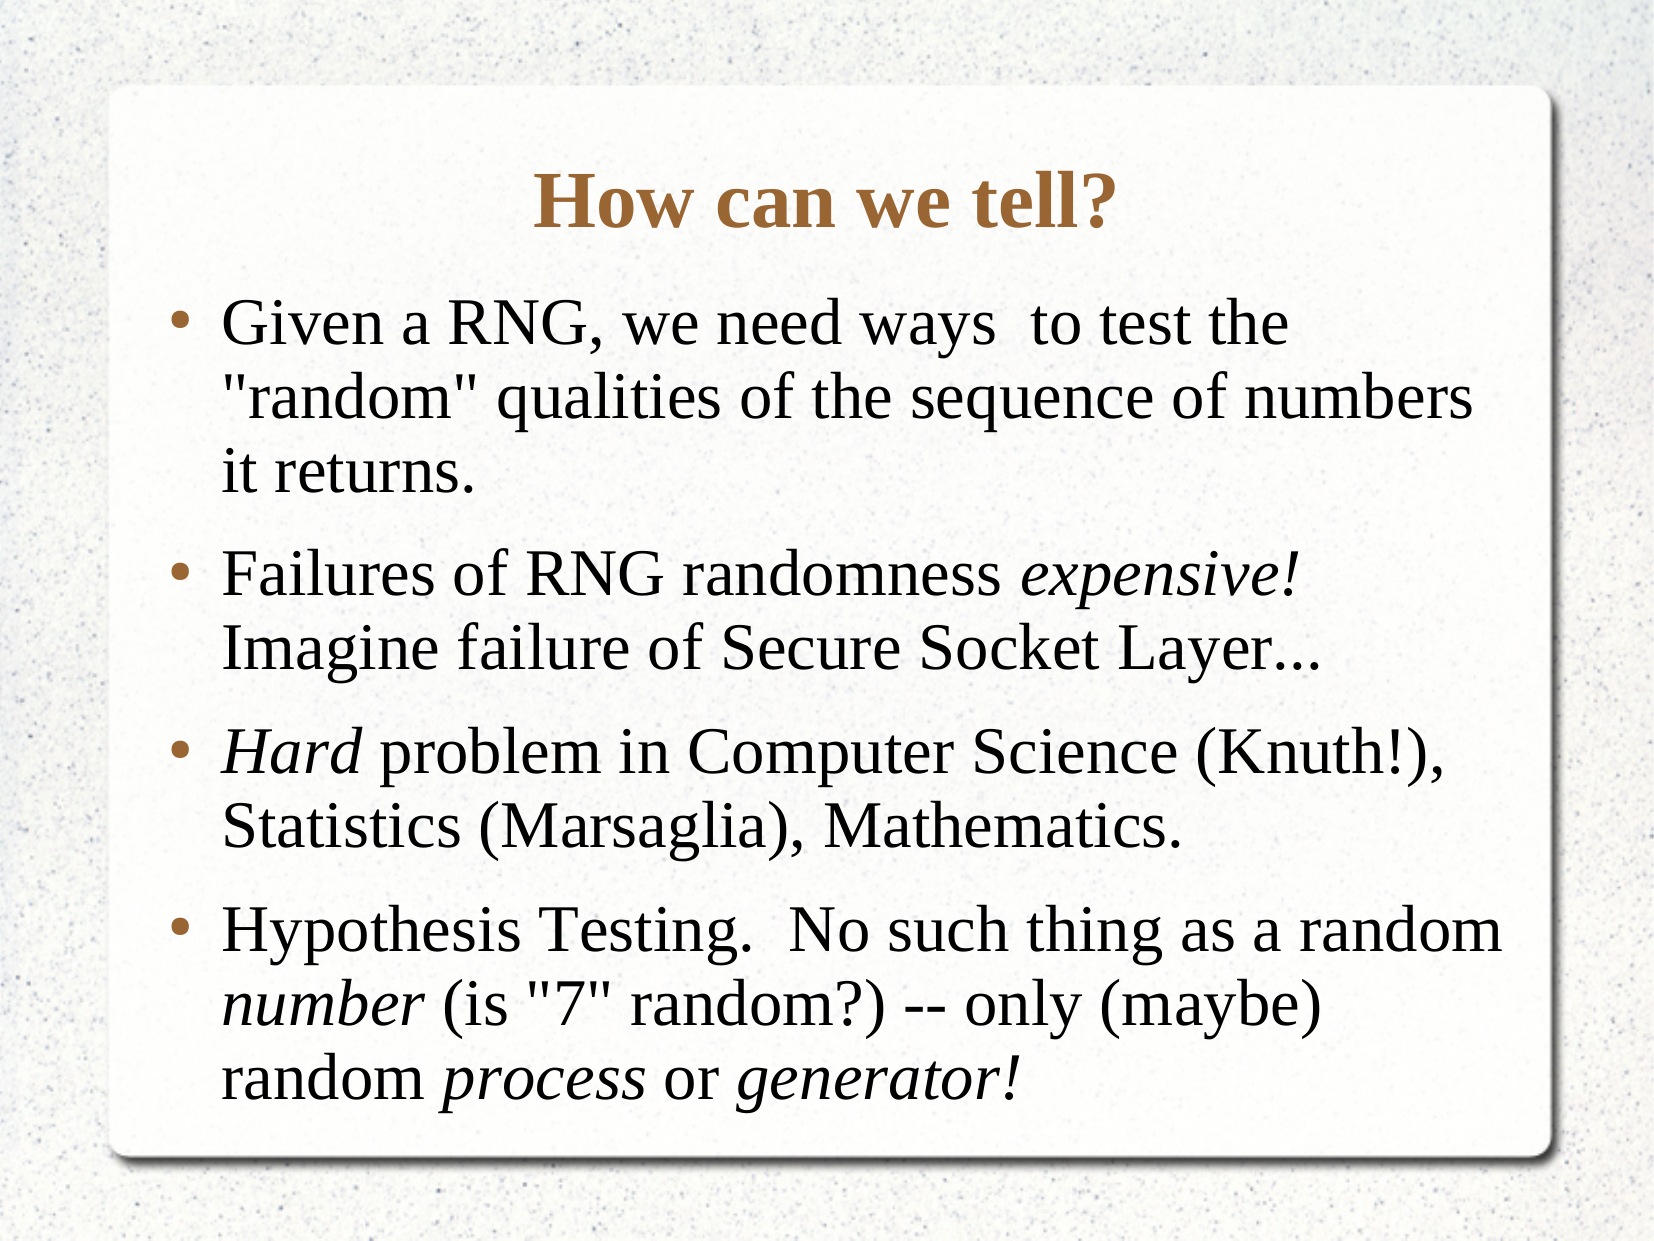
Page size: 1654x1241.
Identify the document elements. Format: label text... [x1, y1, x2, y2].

title How can we tell? [118, 96, 1536, 304]
picture [0, 0, 1654, 1241]
list Given a RNG, we need ways to test the "random" qualities of the sequence of numbers it returns. Failures of RNG randomness expensive! Imagine failure of Secure Socket Layer... Hard problem in Computer Science (Knuth!), Statistics (Marsaglia), Mathematics. Hypothesis Testing. No such thing as a random number (is "7" random?) -- only (maybe) random process or generator! [150, 284, 1509, 1163]
